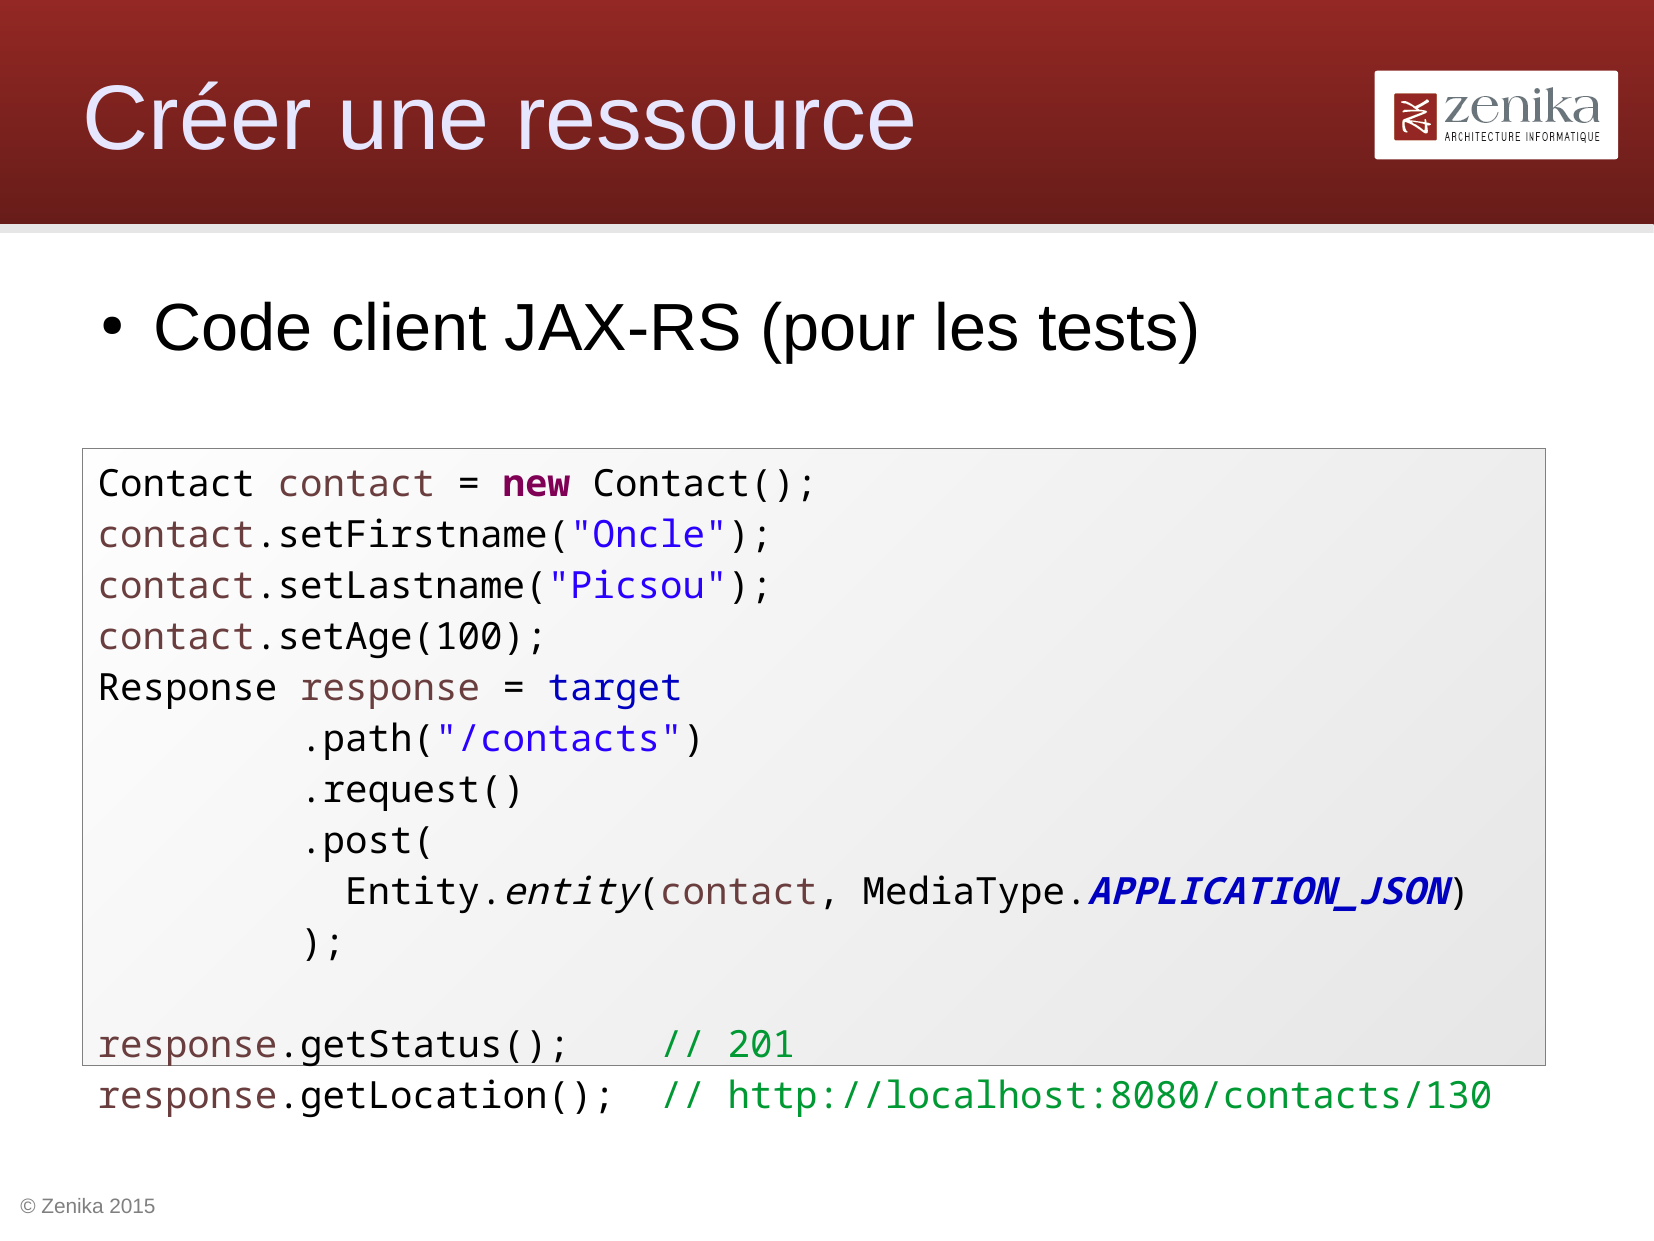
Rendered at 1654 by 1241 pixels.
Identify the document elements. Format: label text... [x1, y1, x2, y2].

text_box Contact contact = new Contact(); contact.setFirstname("Oncle"); contact.setLastname("Picsou"); contact.setAge(100); Response response = target .path("/contacts") .request() .post( Entity.entity(contact, MediaType.APPLICATION_JSON) ); response.getStatus(); // 201 response.getLocation(); // http://localhost:8080/contacts/130 [82, 448, 1546, 1066]
title Créer une ressource [82, 13, 1571, 222]
picture [1571, 82, 1600, 149]
list Code client JAX-RS (pour les tests) [82, 290, 1538, 448]
